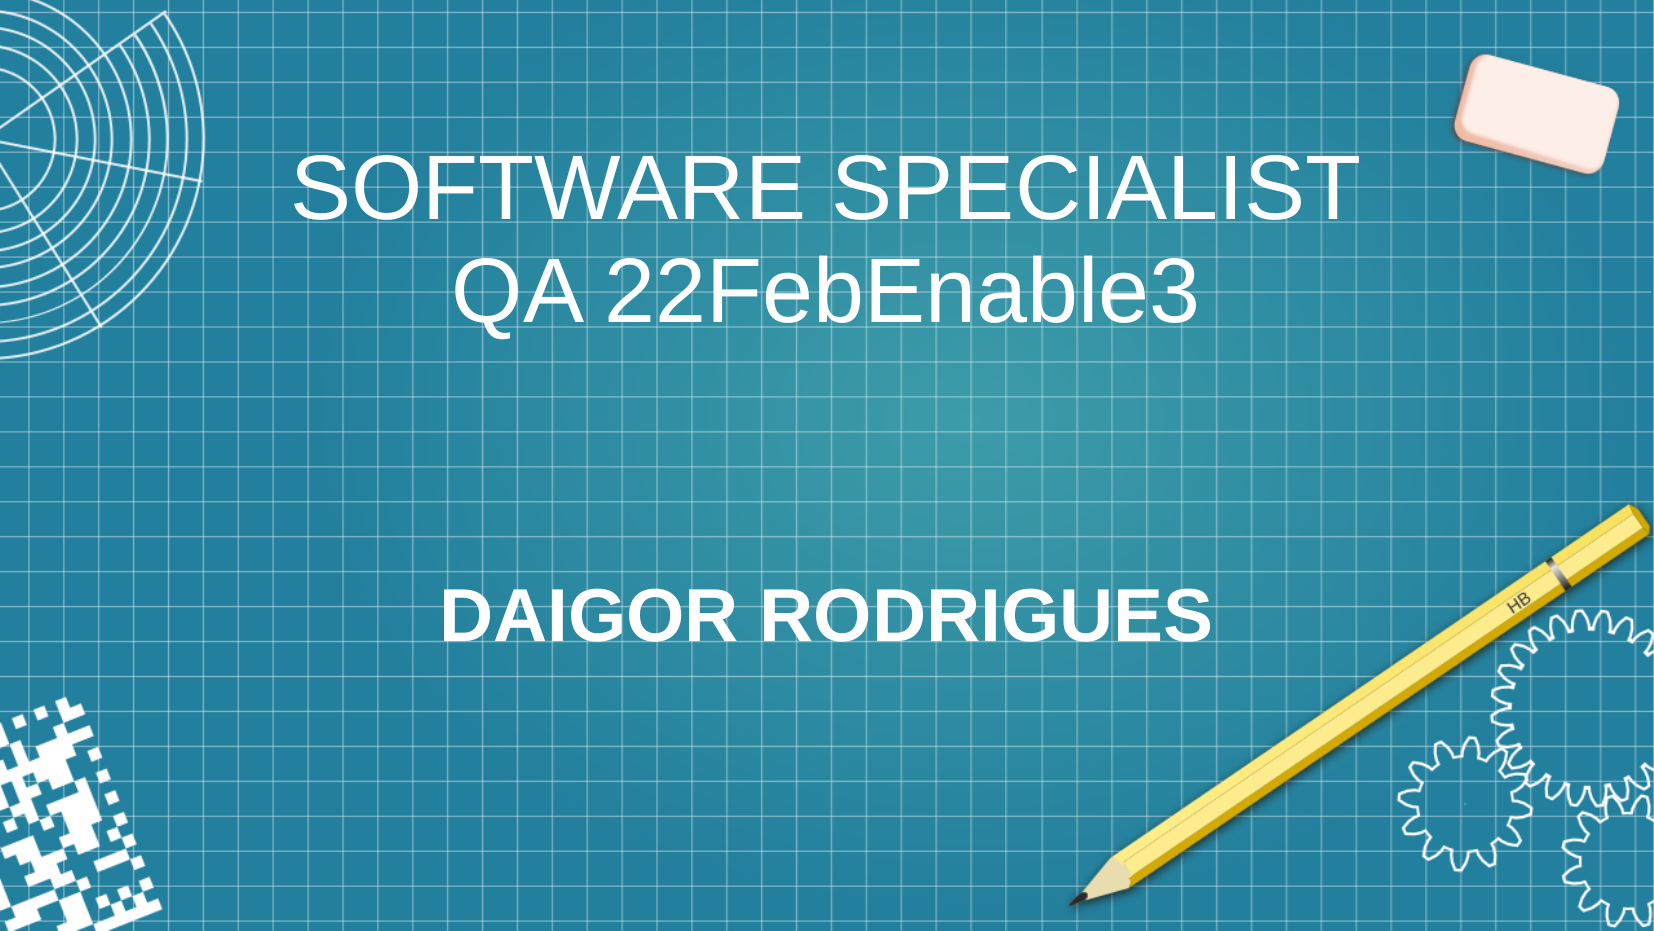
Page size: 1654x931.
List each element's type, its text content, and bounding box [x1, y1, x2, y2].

picture [0, 0, 1654, 931]
title SOFTWARE SPECIALIST QA 22FebEnable3 [82, 132, 1571, 346]
subtitle DAIGOR RODRIGUES [82, 389, 1571, 842]
